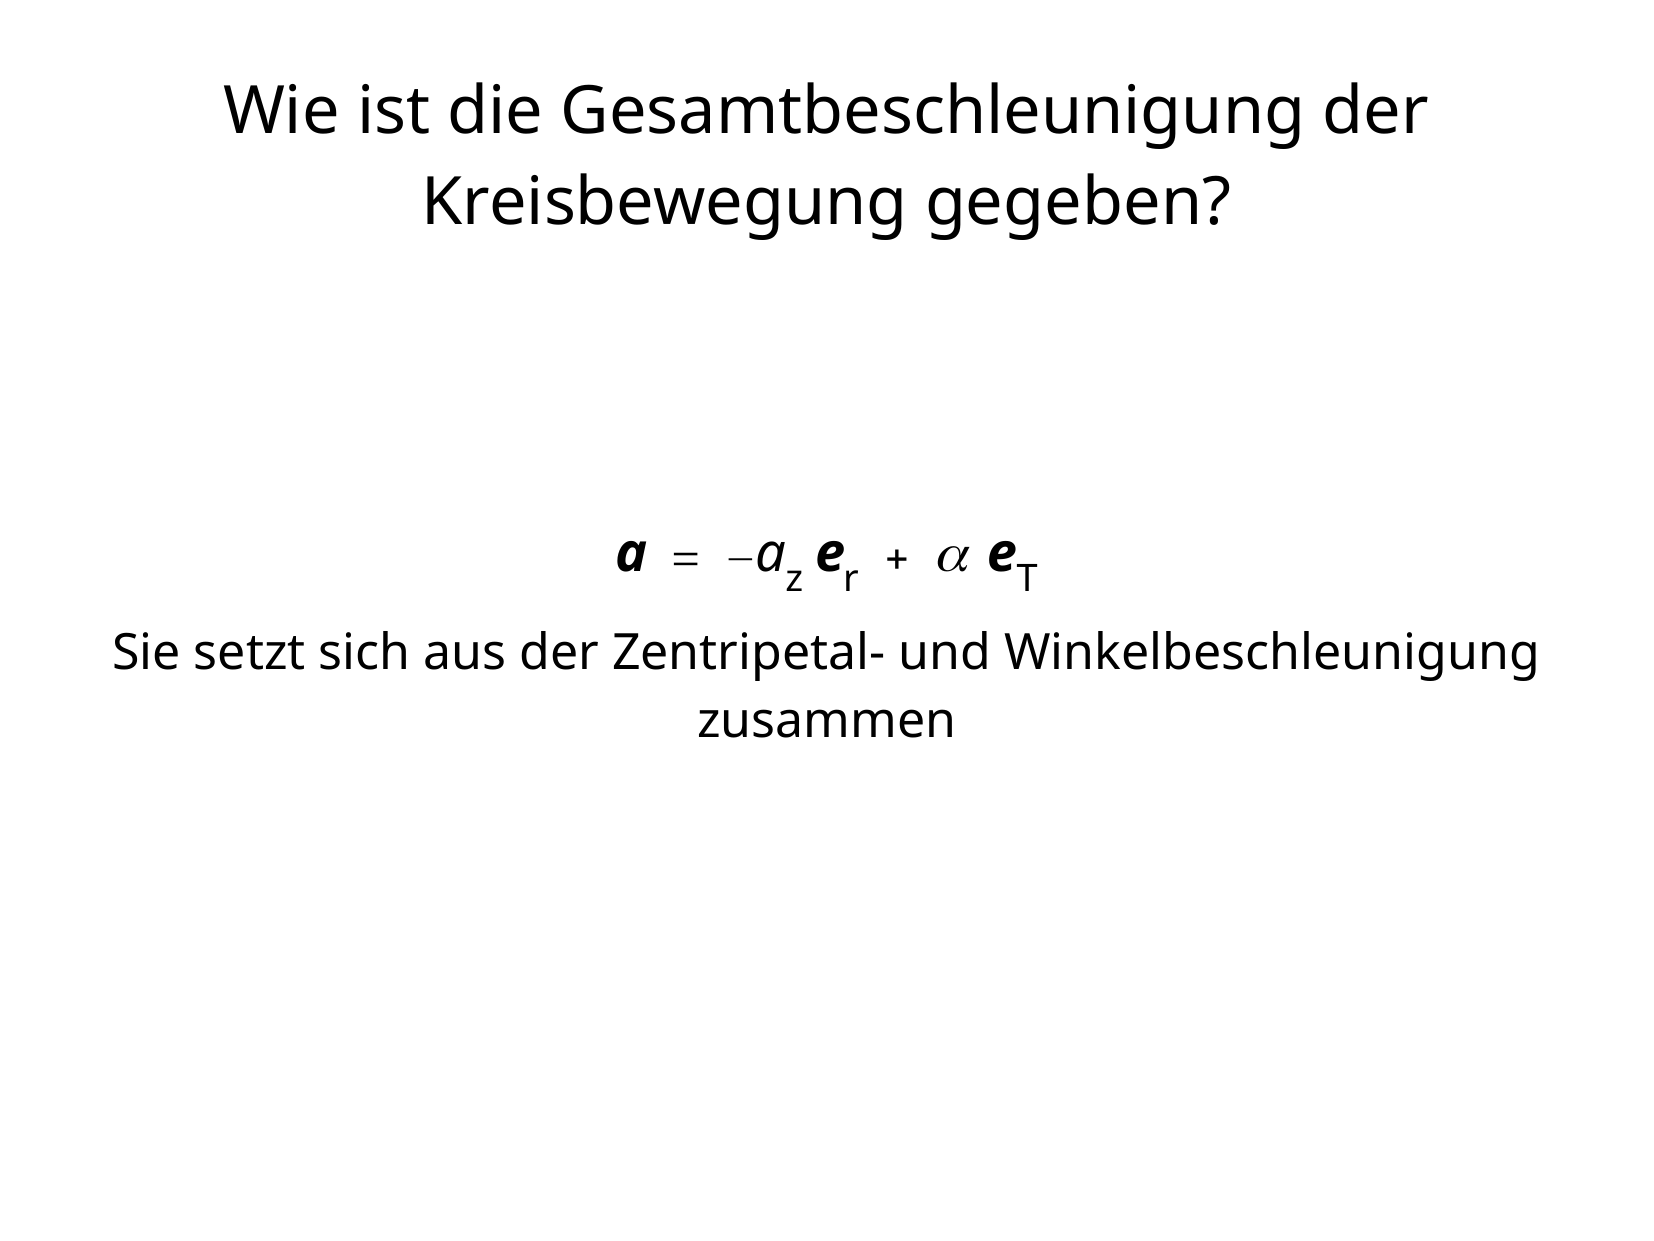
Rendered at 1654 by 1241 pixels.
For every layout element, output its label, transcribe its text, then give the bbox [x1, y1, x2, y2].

subtitle Sie setzt sich aus der Zentripetal- und Winkelbeschleunigung zusammen [82, 290, 1571, 1010]
title Wie ist die Gesamtbeschleunigung der Kreisbewegung gegeben? [82, 49, 1571, 257]
chart [608, 520, 1045, 602]
